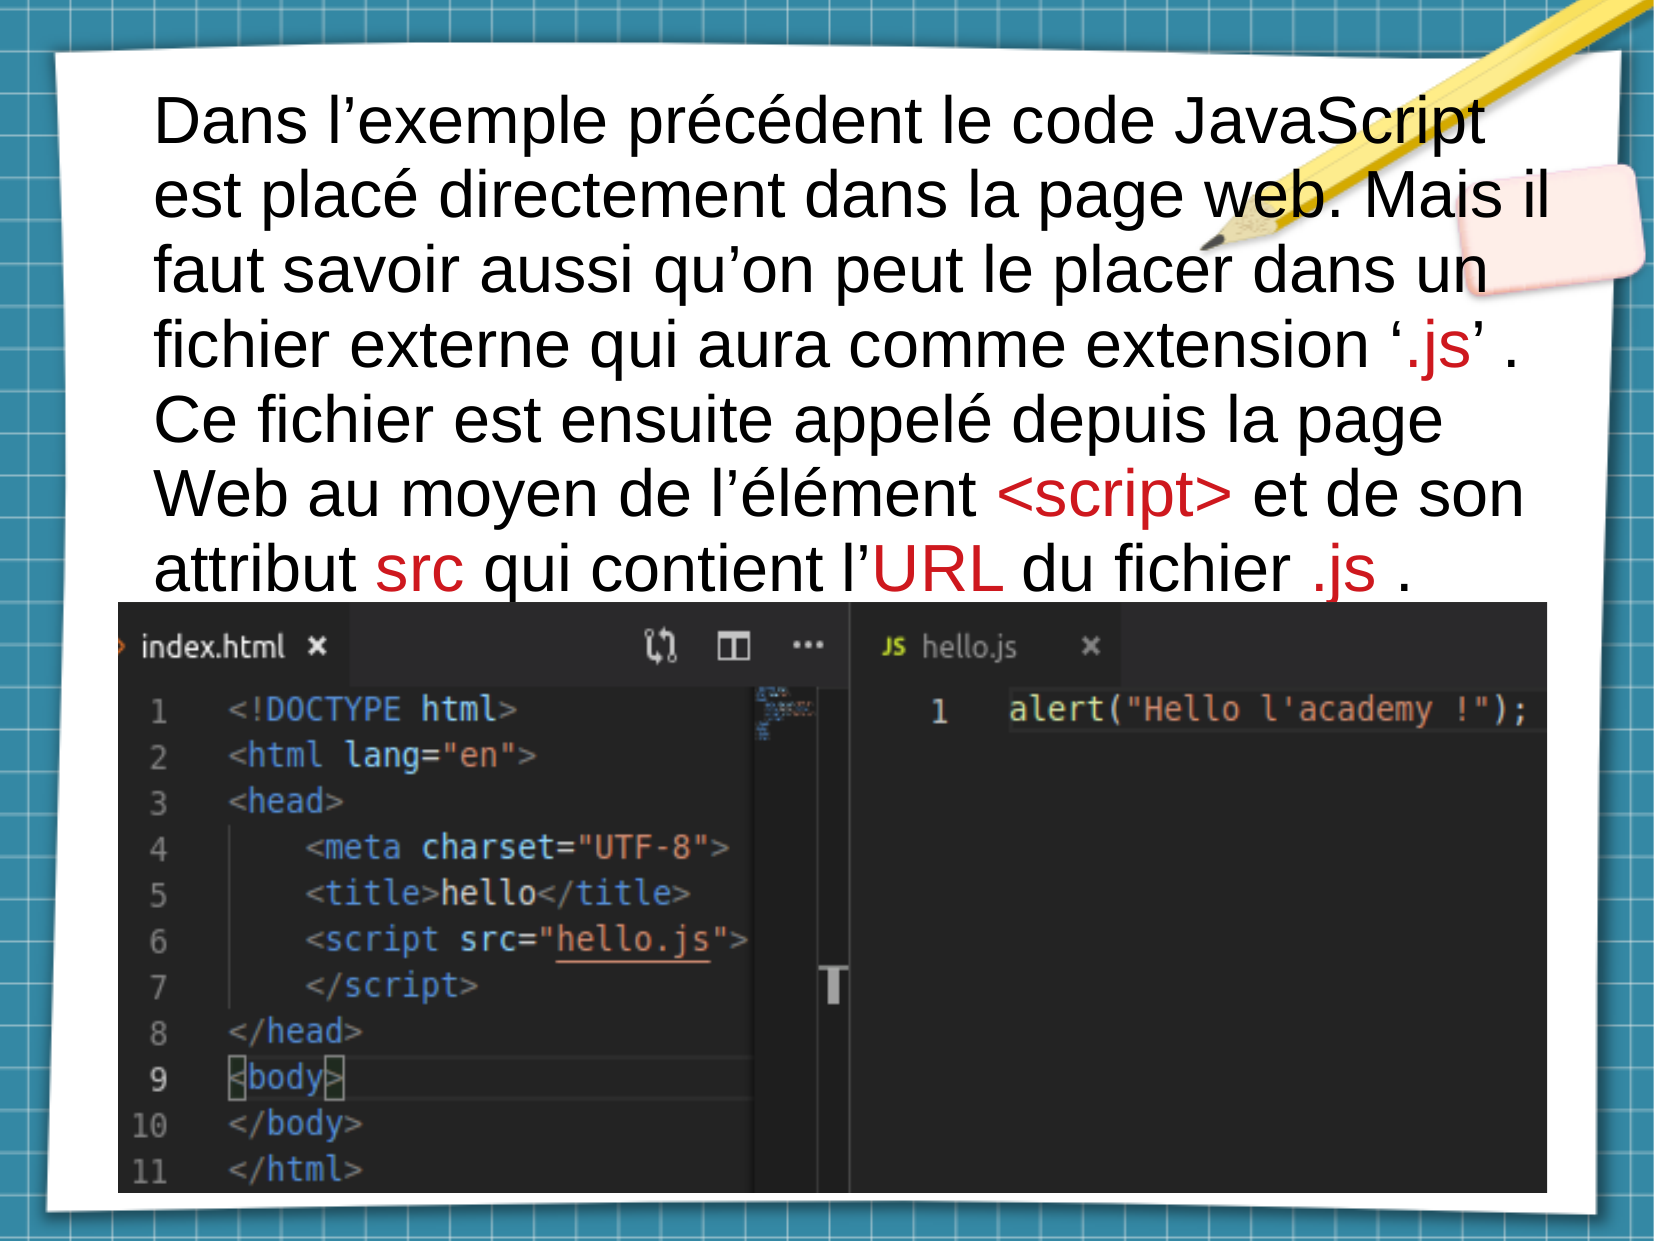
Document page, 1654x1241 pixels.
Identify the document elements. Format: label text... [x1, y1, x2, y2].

list Dans l’exemple précédent le code JavaScript est placé directement dans la page web. Mais il faut savoir aussi qu’on peut le placer dans un fichier externe qui aura comme extension ‘.js’ . Ce fichier est ensuite appelé depuis la page Web au moyen de l’élément <script> et de son attribut src qui contient l’URL du fichier .js . [82, 82, 1571, 1193]
picture [0, 0, 1654, 1241]
